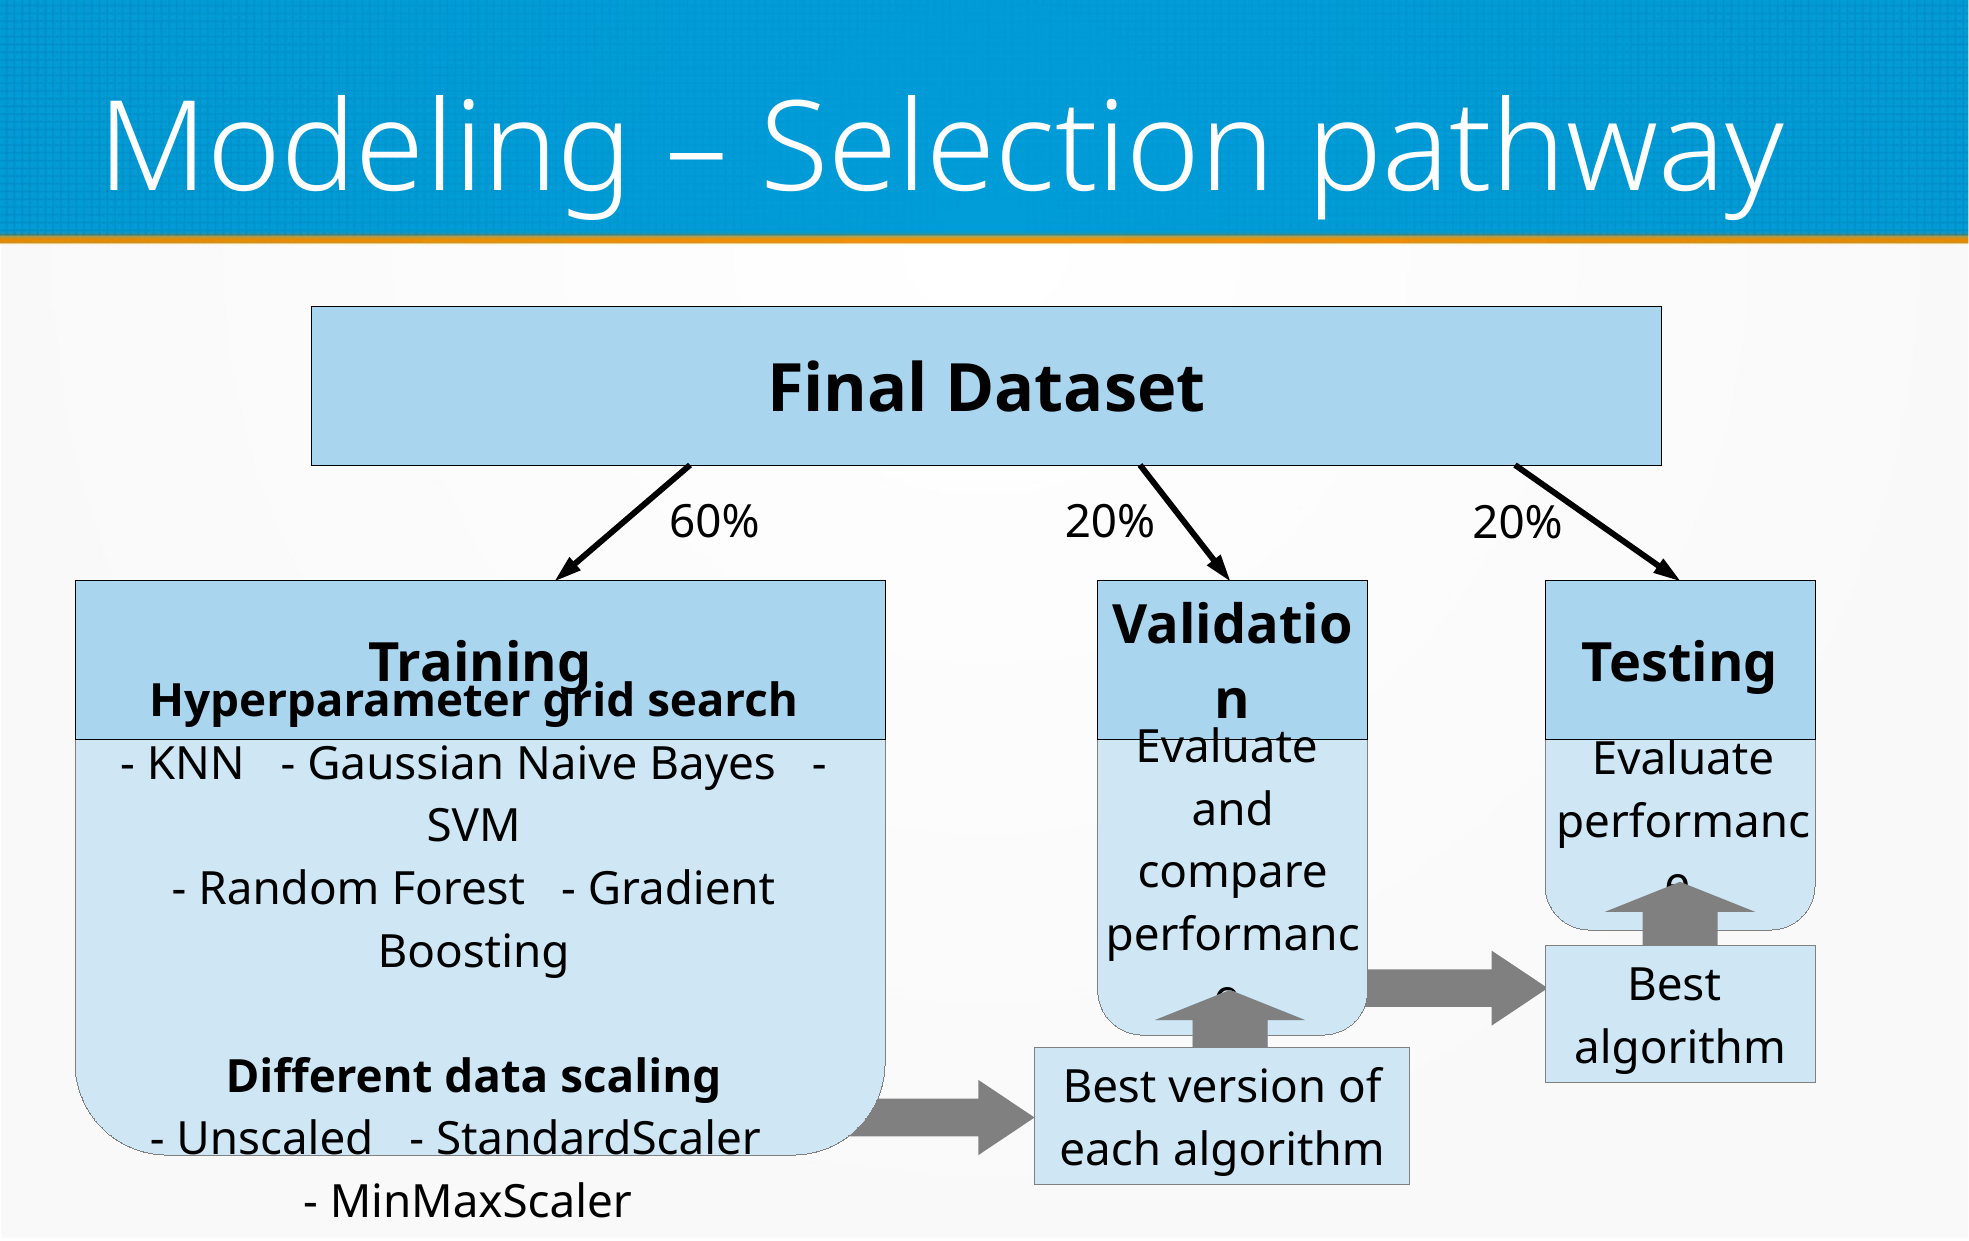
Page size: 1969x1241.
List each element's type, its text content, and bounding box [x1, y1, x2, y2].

text_box Final Dataset [311, 306, 1662, 466]
text_box Training [75, 580, 886, 740]
text_box Evaluate performance [1548, 756, 1819, 883]
text_box [1674, 740, 1816, 756]
text_box [1756, 752, 1767, 756]
text_box Hyperparameter grid search - KNN - Gaussian Naive Bayes - SVM - Random Forest - Gradient Boosting Different data scaling - Unscaled - StandardScaler - MinMaxScaler [68, 742, 879, 1157]
text_box [1097, 950, 1545, 1047]
text_box 60% [663, 485, 814, 555]
text_box [1097, 740, 1368, 777]
text_box [1229, 740, 1241, 759]
text_box [879, 1080, 1034, 1156]
text_box 20% [1058, 485, 1209, 555]
text_box Best algorithm [1545, 950, 1816, 1078]
text_box [1298, 740, 1310, 747]
text_box [1165, 740, 1178, 758]
text_box [1190, 750, 1202, 759]
text_box Validation [1097, 580, 1368, 740]
picture [0, 233, 1969, 1241]
text_box Evaluate and compare performance [1097, 777, 1368, 963]
text_box 20% [1466, 485, 1617, 556]
text_box [75, 740, 886, 1096]
title Modeling – Selection pathway [98, 19, 1870, 227]
text_box Best version of each algorithm [1034, 1052, 1410, 1180]
text_box Testing [1545, 580, 1816, 740]
text_box [1255, 750, 1267, 759]
text_box [1545, 740, 1816, 945]
